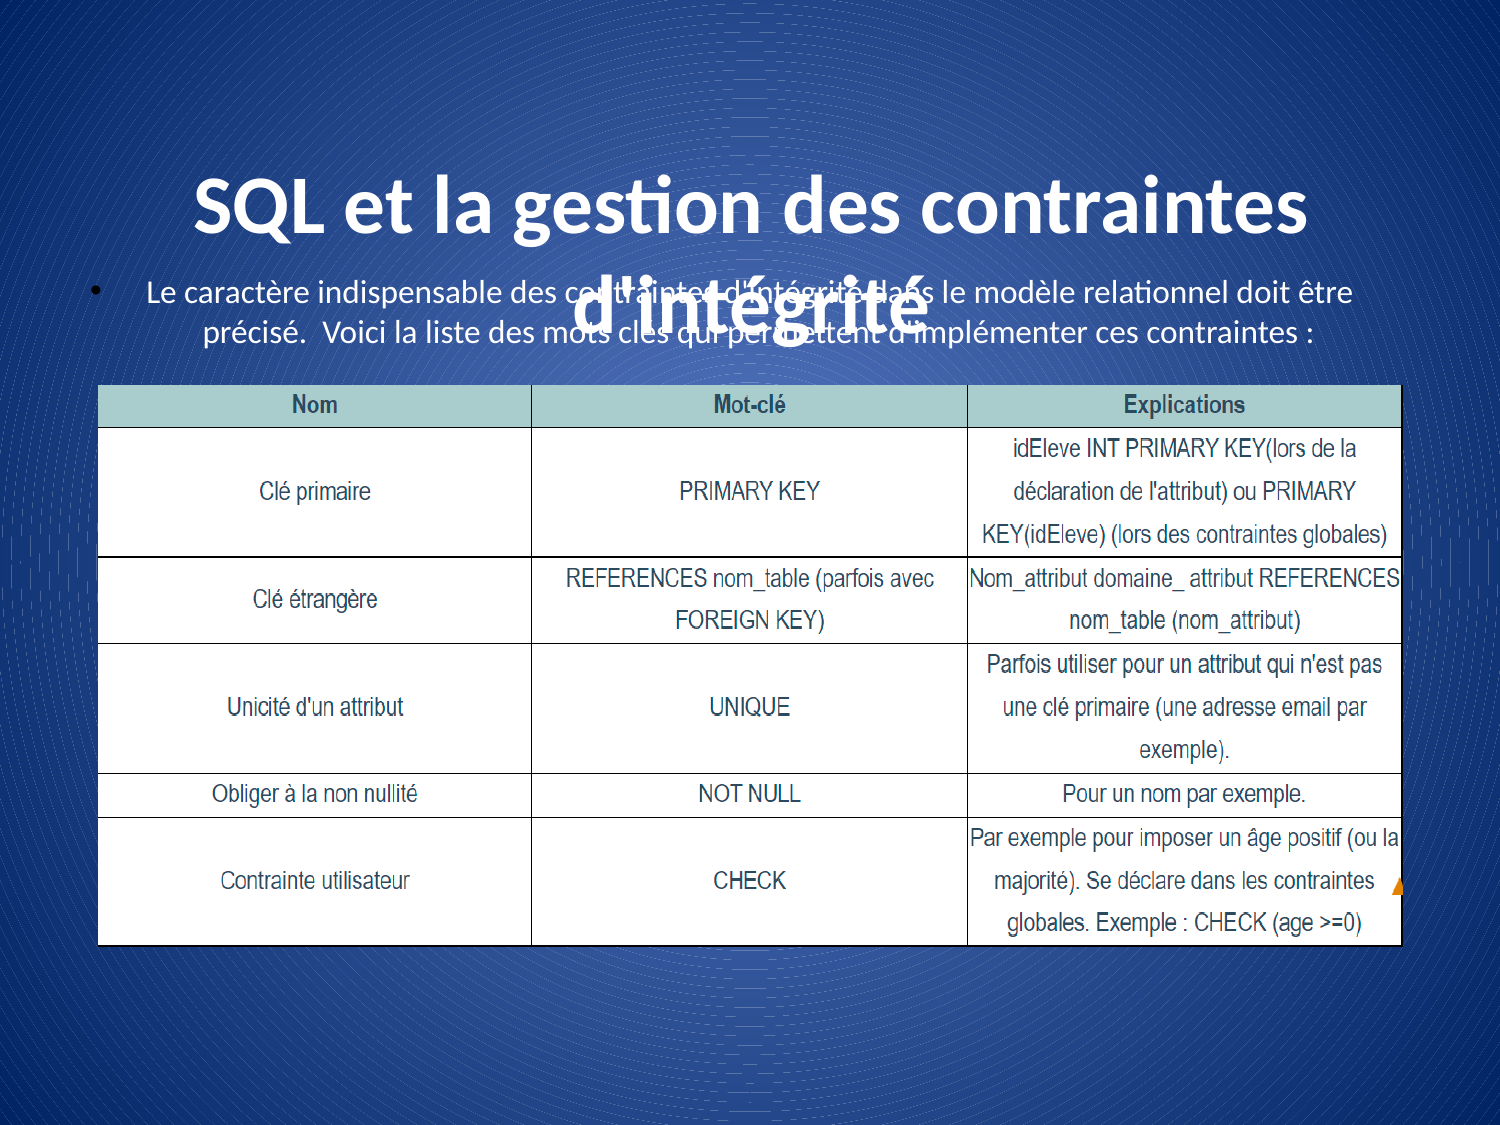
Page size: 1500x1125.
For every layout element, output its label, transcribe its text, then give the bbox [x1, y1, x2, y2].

picture [98, 385, 1403, 947]
list Le caractère indispensable des contraintes d'intégrité dans le modèle relationnel doit être précisé. Voici la liste des mots clés qui permettent d'implémenter ces contraintes : [75, 262, 1426, 1005]
title SQL et la gestion des contraintes d'intégrité [76, 42, 1427, 231]
